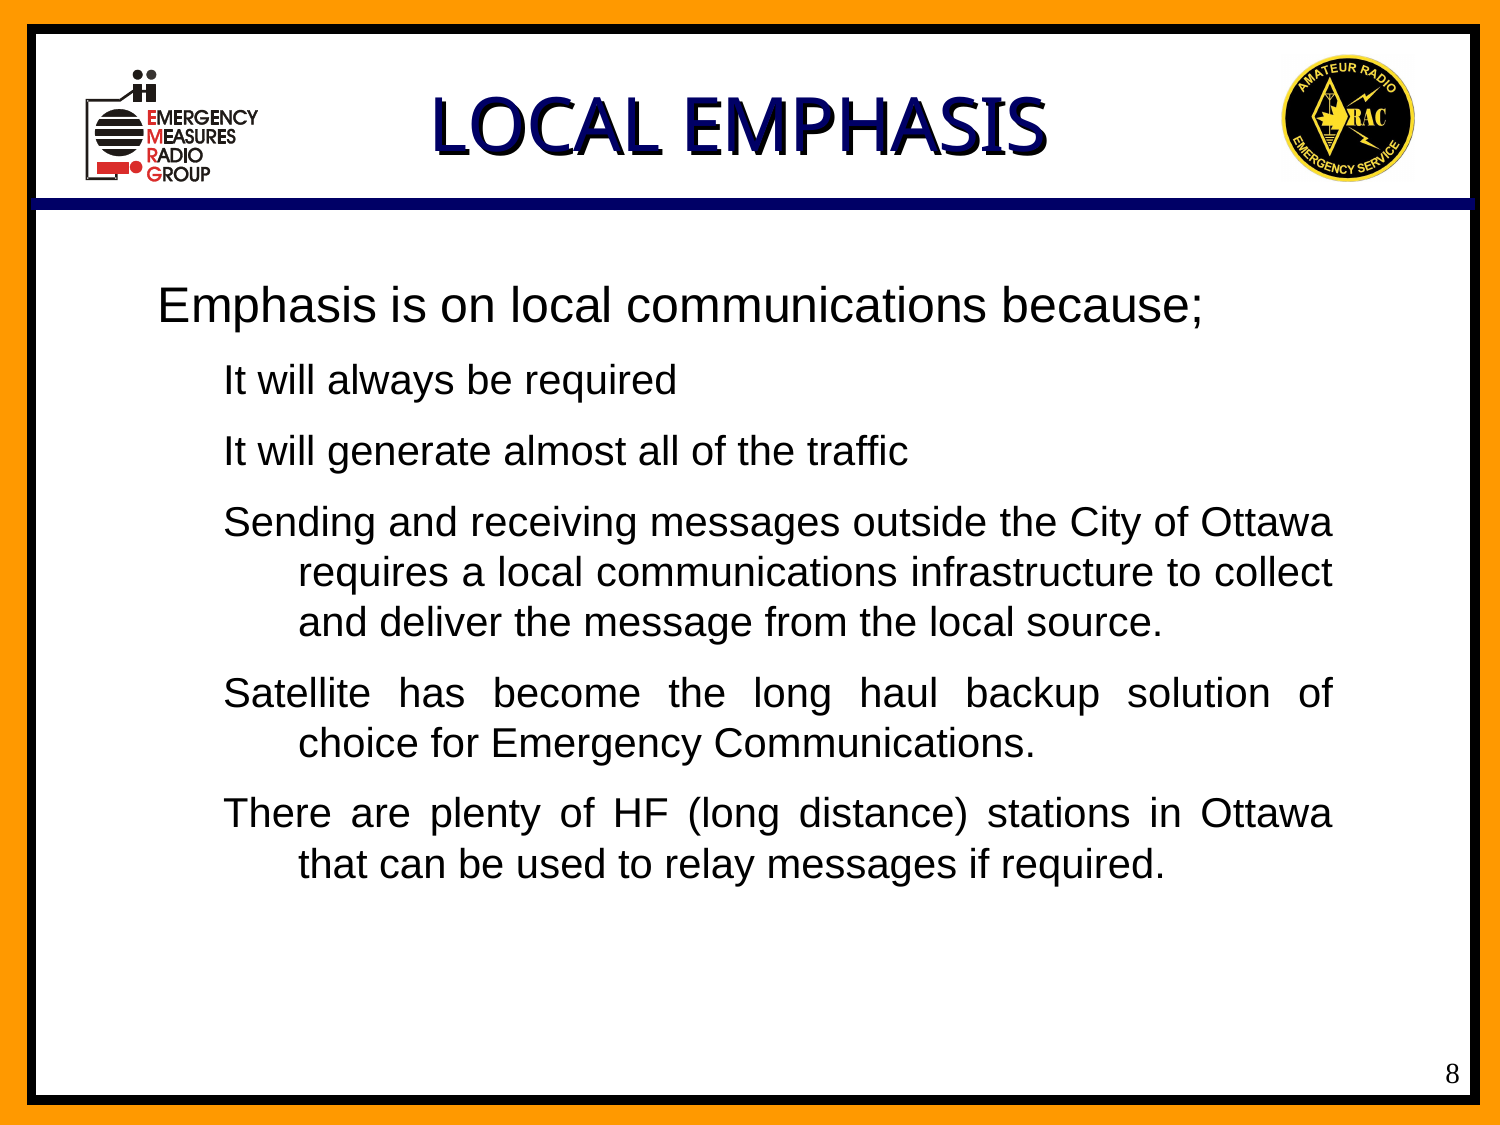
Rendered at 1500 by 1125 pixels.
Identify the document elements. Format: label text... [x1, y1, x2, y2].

text_box LOCAL EMPHASIS [251, 68, 1225, 174]
picture [1281, 54, 1415, 182]
text_box Emphasis is on local communications because; It will always be required It will generate almost all of the traffic Sending and receiving messages outside the City of Ottawa requires a local communications infrastructure to collect and deliver the message from the local source. Satellite has become the long haul backup solution of choice for Emergency Communications. There are plenty of HF (long distance) stations in Ottawa that can be used to relay messages if required. [143, 264, 1349, 895]
